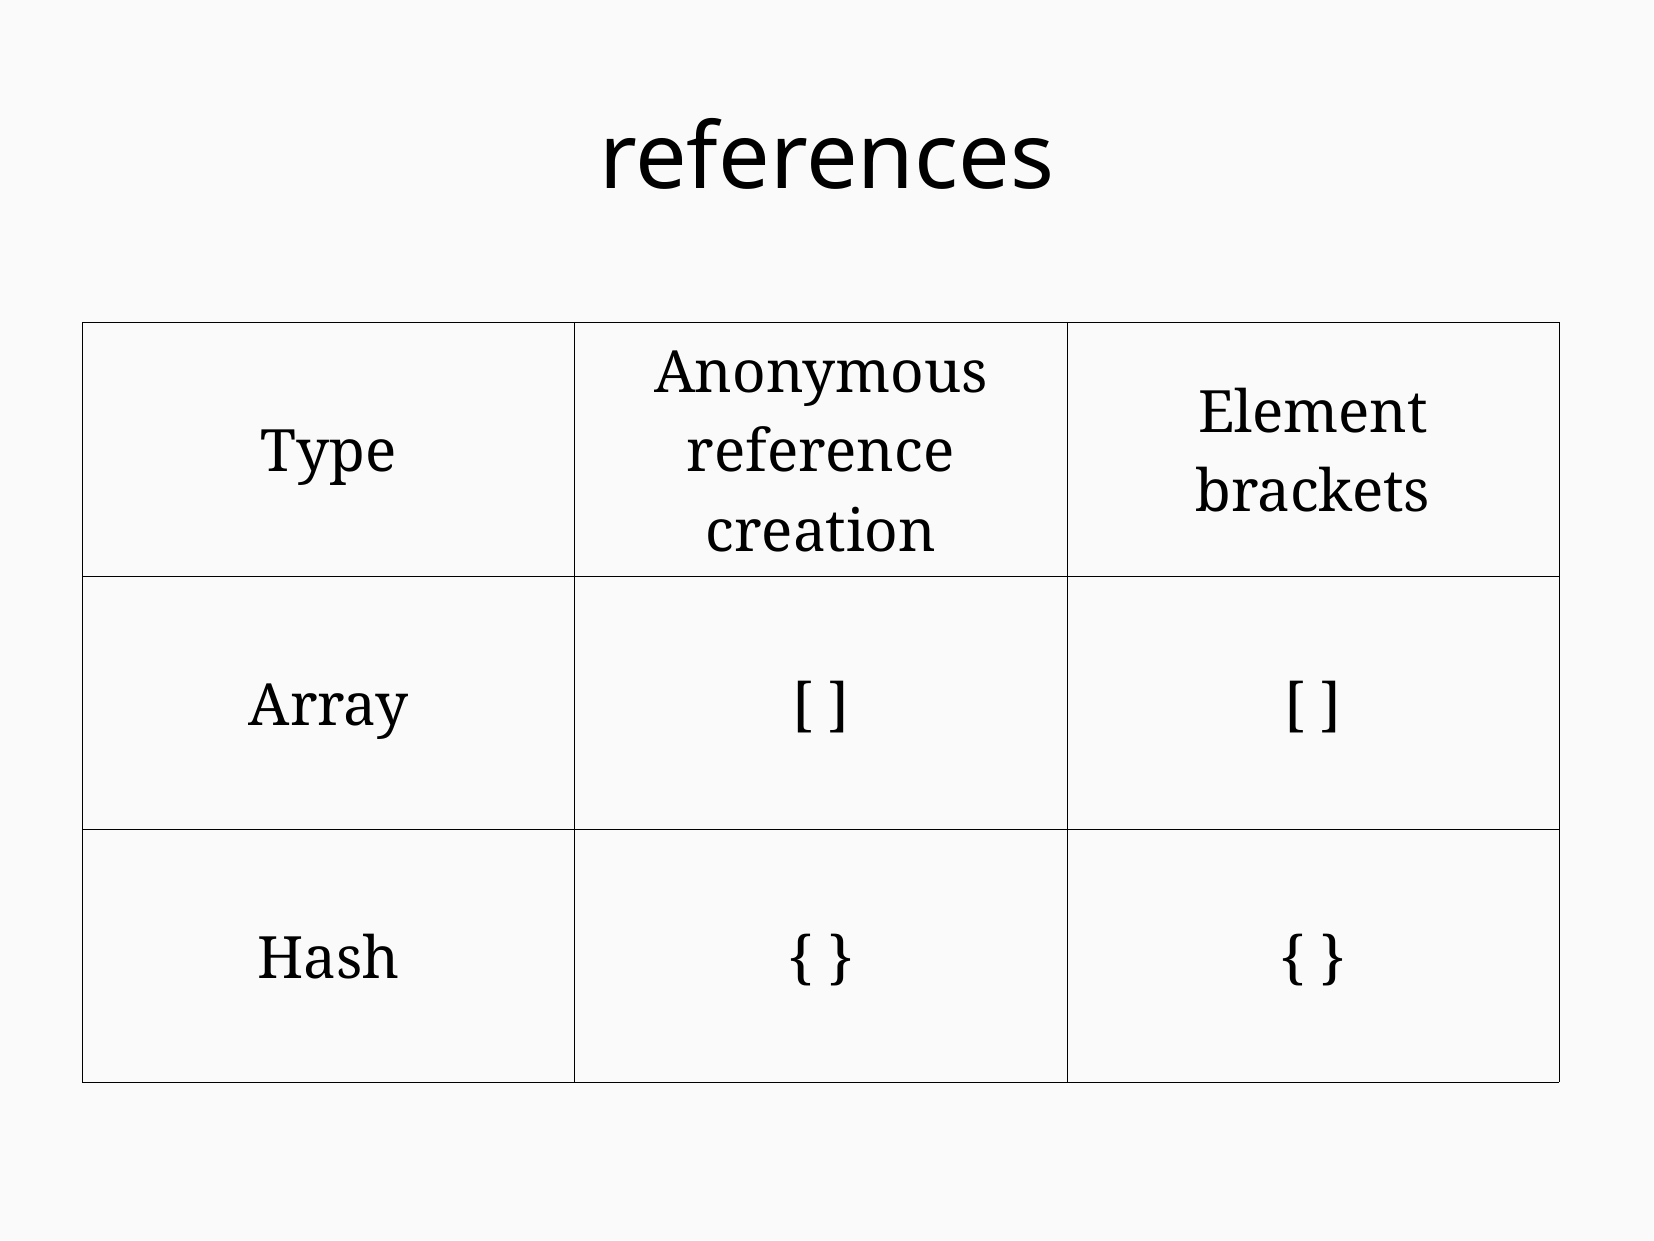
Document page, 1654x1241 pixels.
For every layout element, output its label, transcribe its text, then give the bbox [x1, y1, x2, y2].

table_header Anonymous reference creation [575, 323, 1067, 576]
table_cell { } [575, 830, 1067, 1082]
table_cell [ ] [575, 577, 1067, 829]
table_cell Array [83, 577, 574, 829]
table_cell Hash [83, 830, 574, 1082]
table_header Element brackets [1068, 323, 1559, 576]
table_header Type [83, 323, 574, 576]
table_cell { } [1068, 830, 1559, 1082]
title references [82, 49, 1571, 257]
table_cell [ ] [1068, 577, 1559, 829]
